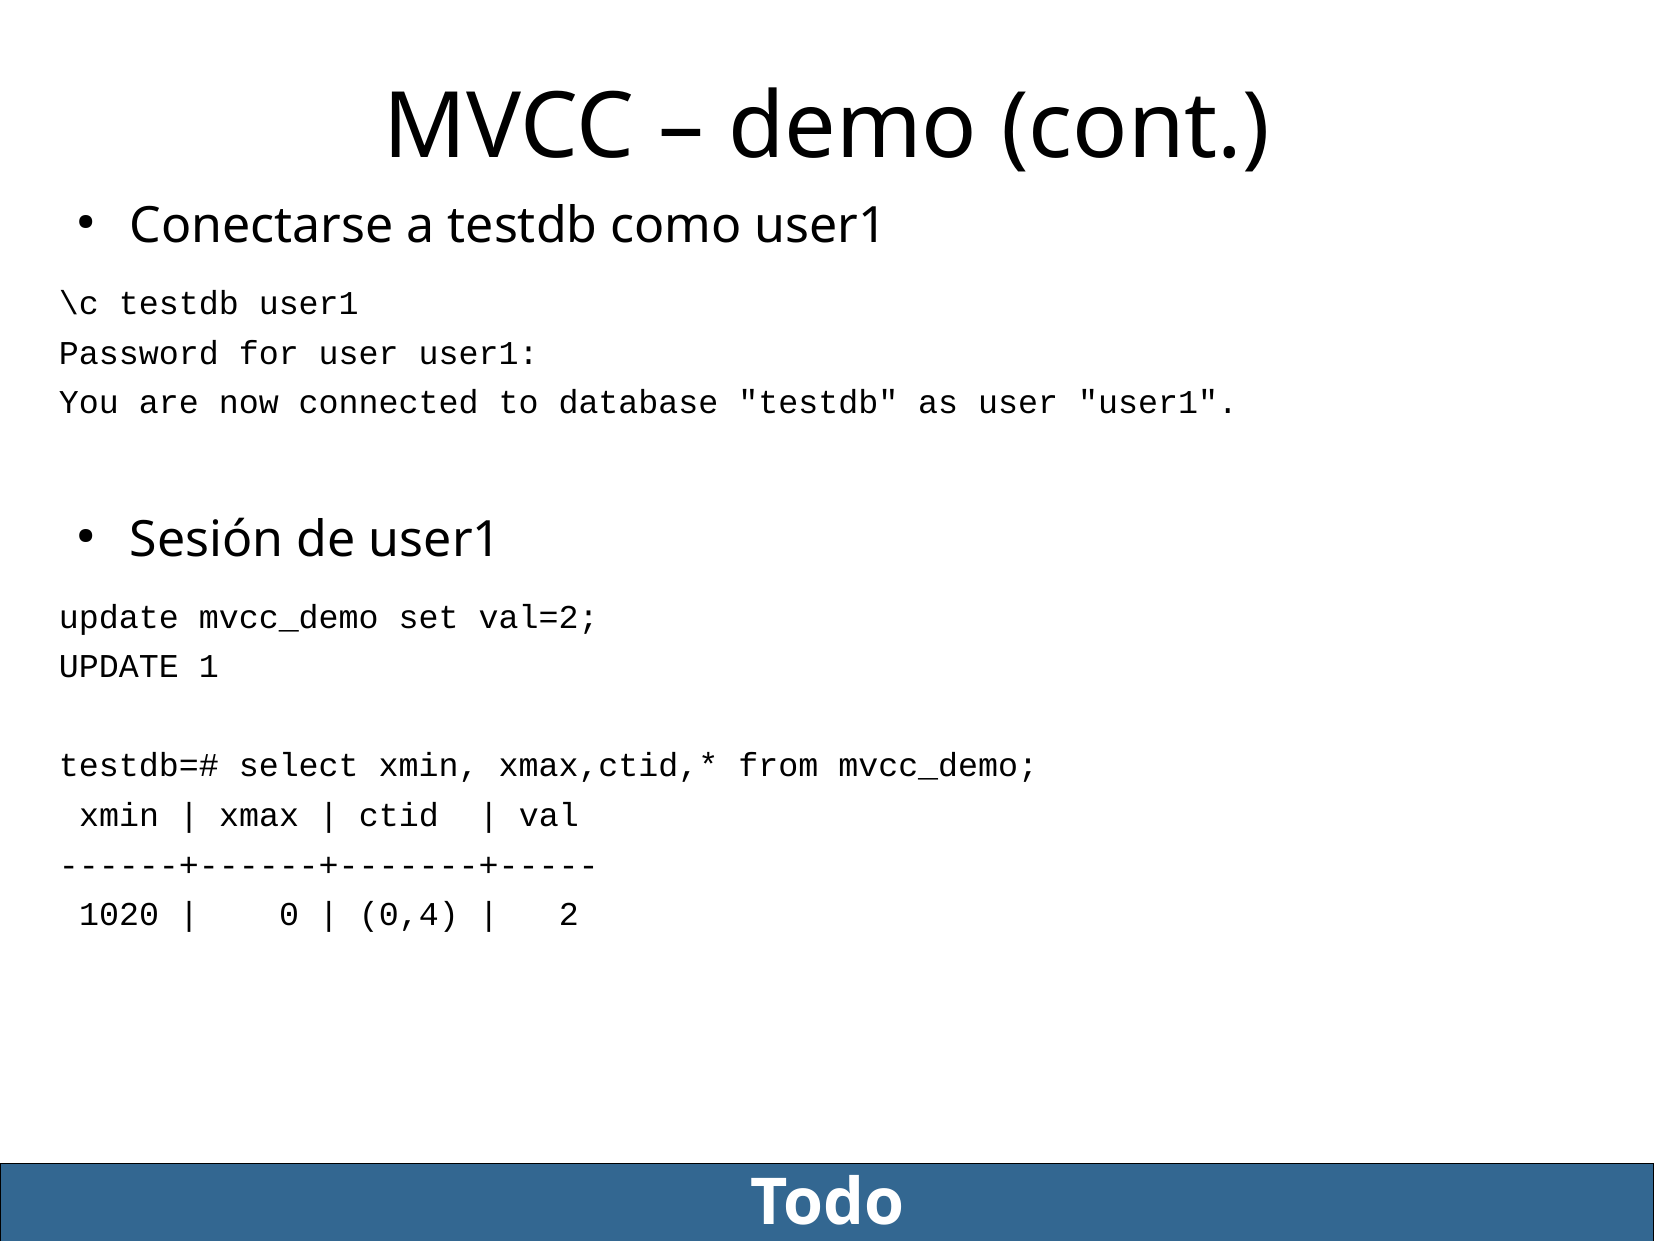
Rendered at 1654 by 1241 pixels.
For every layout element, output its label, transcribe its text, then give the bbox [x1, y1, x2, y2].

title MVCC – demo (cont.) [82, 49, 1571, 188]
list Conectarse a testdb como user1 \c testdb user1 Password for user user1: You are now connected to database "testdb" as user "user1". Sesión de user1 update mvcc_demo set val=2; UPDATE 1 testdb=# select xmin, xmax,ctid,* from mvcc_demo; xmin | xmax | ctid | val ------+------+-------+----- 1020 | 0 | (0,4) | 2 [59, 188, 1595, 1203]
